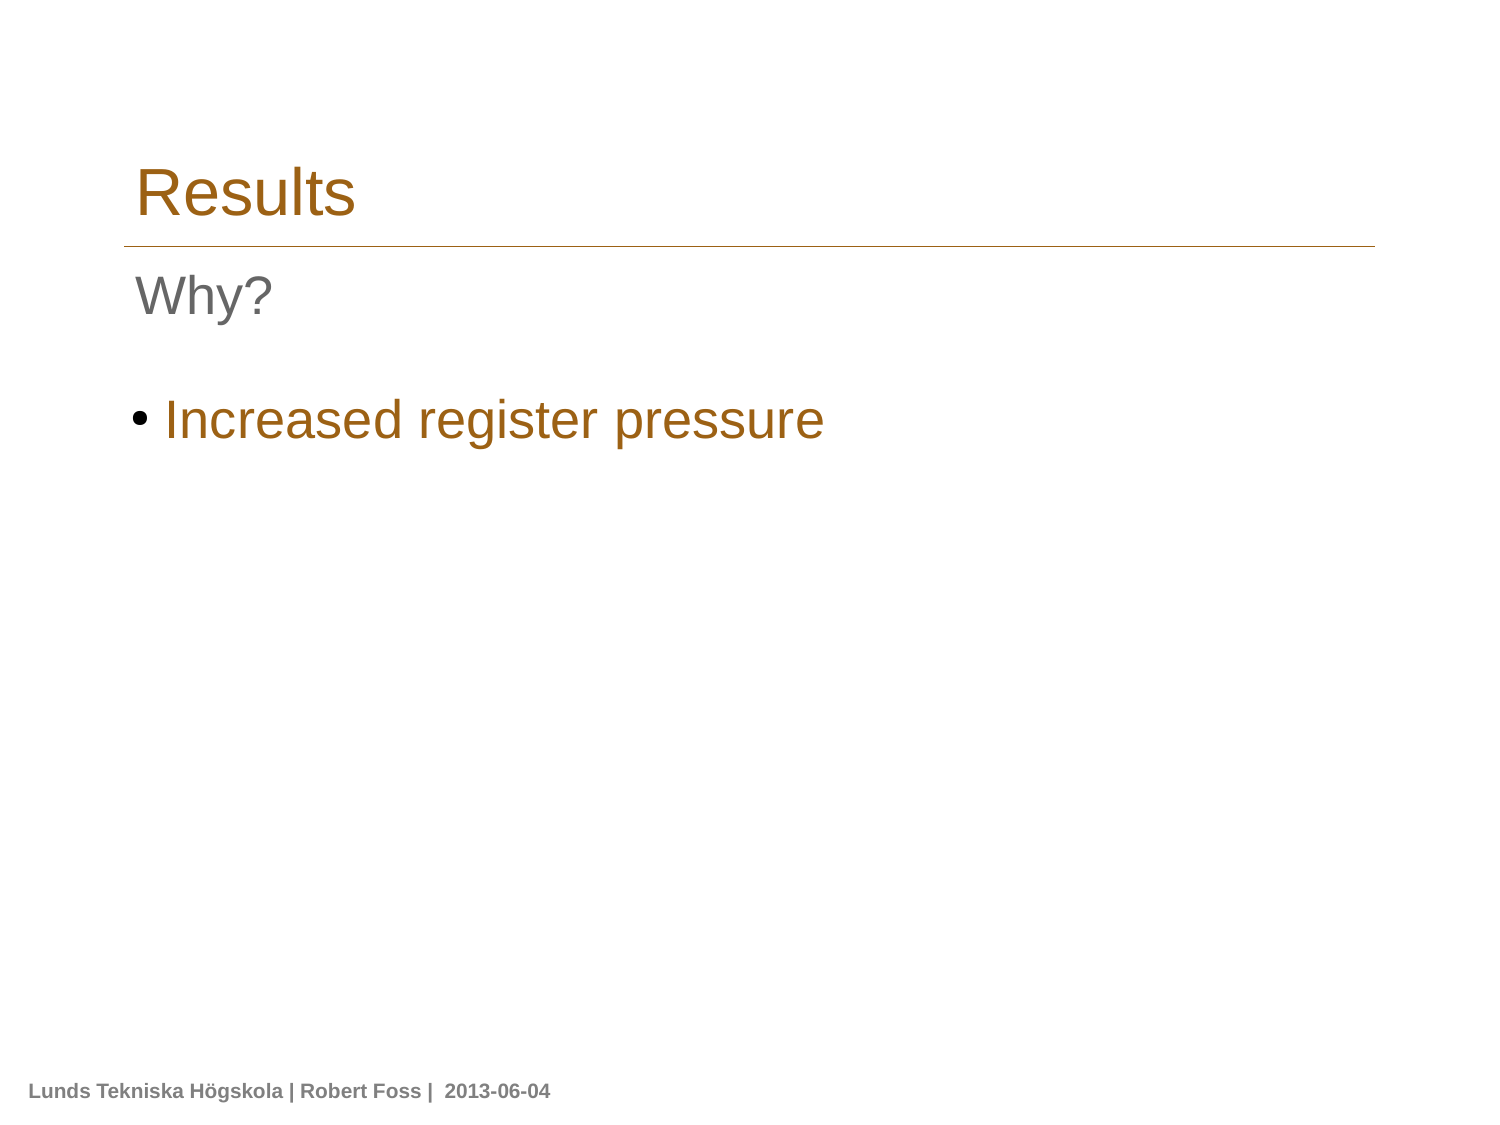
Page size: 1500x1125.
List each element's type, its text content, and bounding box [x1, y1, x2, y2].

title Why? [120, 239, 1035, 346]
title Results [120, 120, 1500, 258]
text_box Increased register pressure [130, 328, 1240, 1049]
